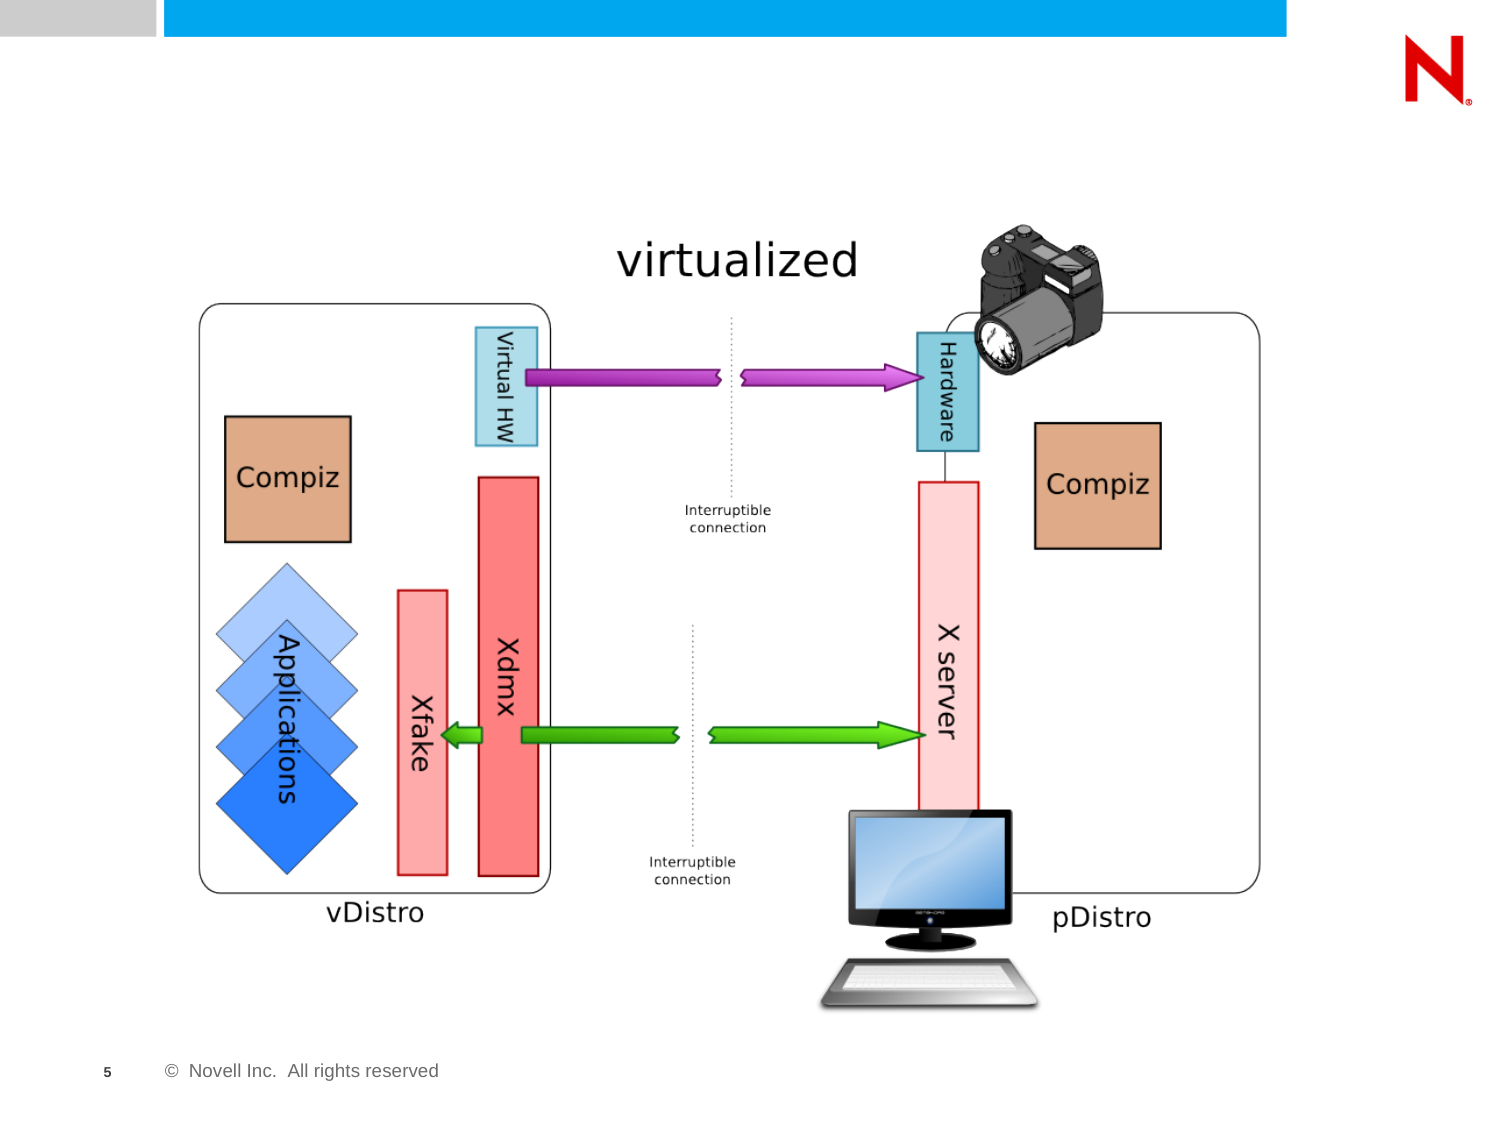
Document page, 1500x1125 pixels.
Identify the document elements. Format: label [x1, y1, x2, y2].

picture [159, 216, 1383, 1082]
picture [1403, 32, 1473, 107]
